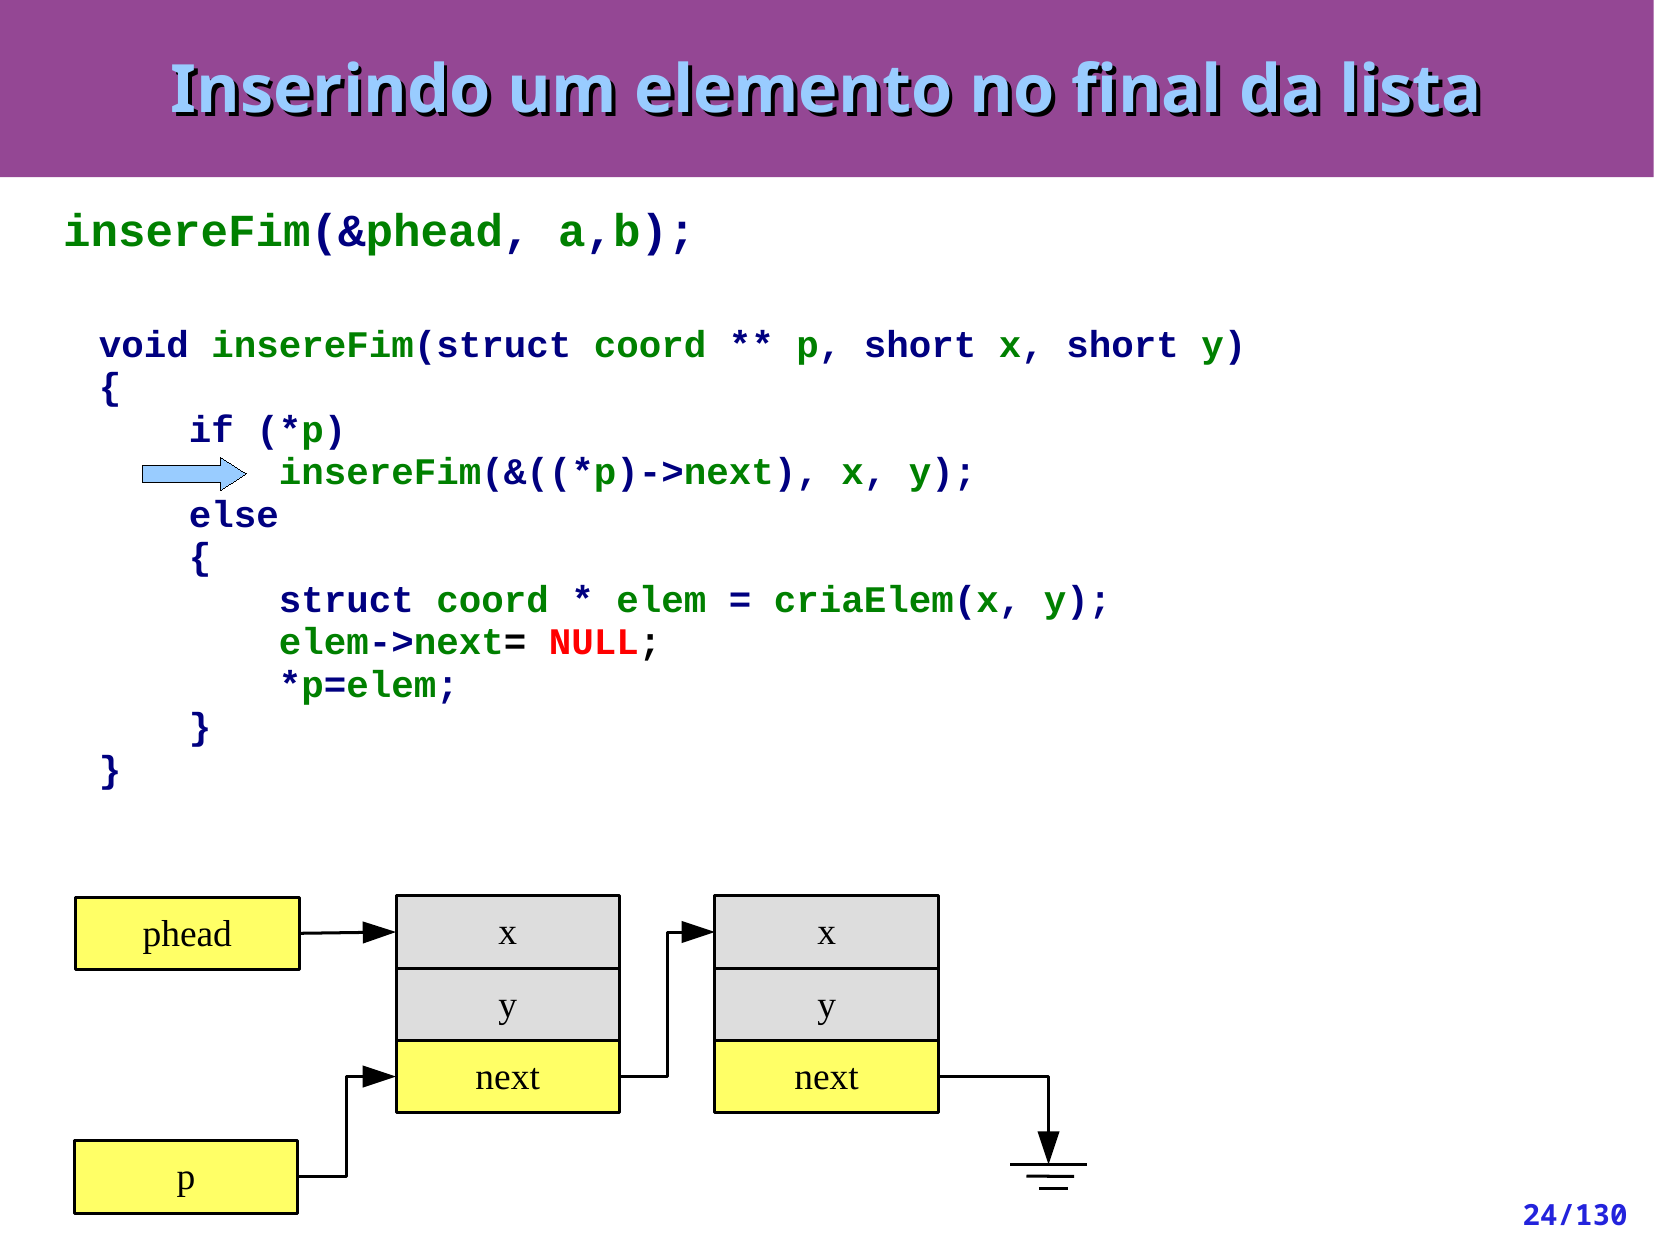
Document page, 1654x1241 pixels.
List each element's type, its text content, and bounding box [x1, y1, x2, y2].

text_box insereFim(&phead, a,b); [48, 200, 1654, 704]
title Inserindo um elemento no final da lista [82, 0, 1571, 176]
text_box void insereFim(struct coord ** p, short x, short y) { if (*p) insereFim(&((*p)->next), x, y); else { struct coord * elem = criaElem(x, y); elem->next= NULL; *p=elem; } } [84, 318, 1640, 1103]
text_box next [396, 1103, 620, 1113]
text_box p [74, 1140, 298, 1214]
text_box next [714, 1103, 939, 1113]
text_box phead [75, 897, 84, 970]
